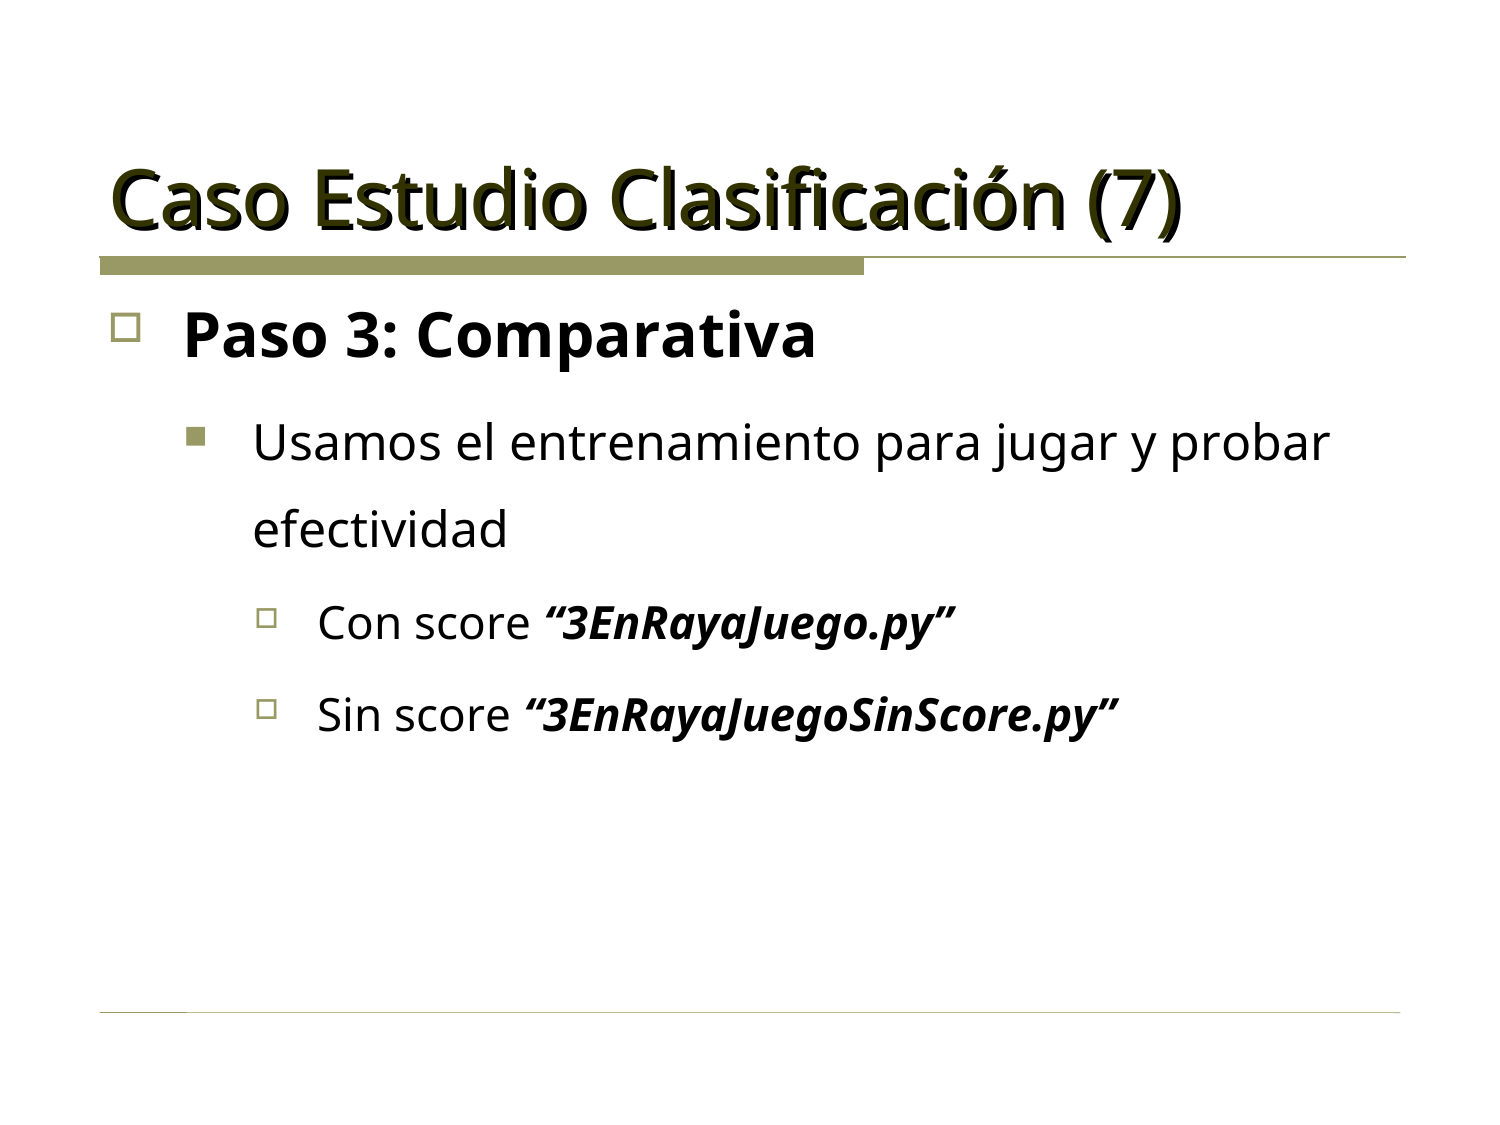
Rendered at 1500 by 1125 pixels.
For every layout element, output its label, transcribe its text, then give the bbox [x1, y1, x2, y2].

list Paso 3: Comparativa Usamos el entrenamiento para jugar y probar efectividad Con score “3EnRayaJuego.py” Sin score “3EnRayaJuegoSinScore.py” [92, 287, 1353, 1013]
title Caso Estudio Clasificación (7) [94, 50, 1407, 250]
